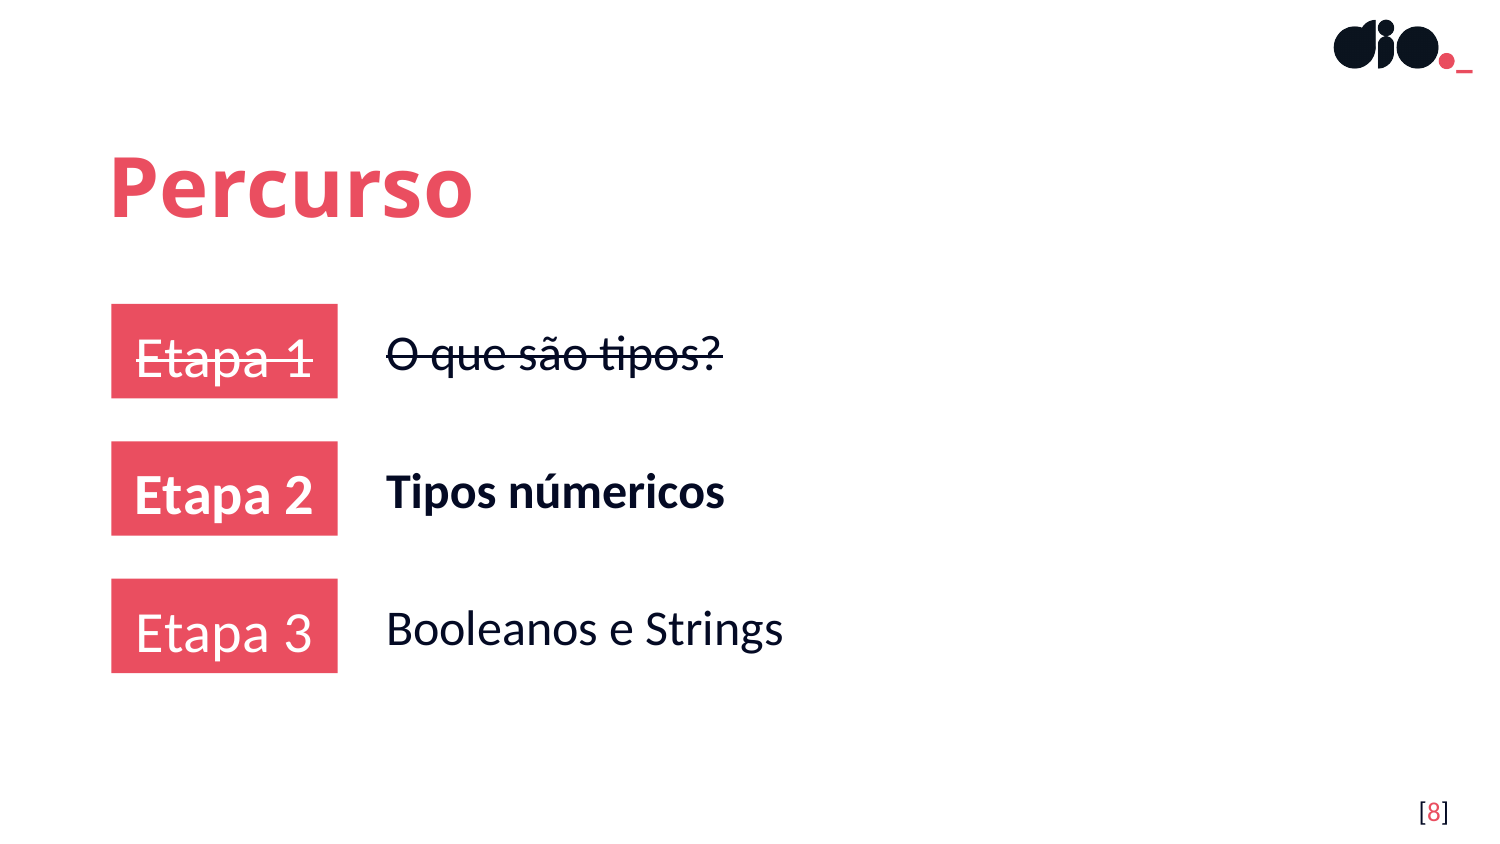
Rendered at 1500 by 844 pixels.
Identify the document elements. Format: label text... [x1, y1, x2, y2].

text_box Etapa 2 [111, 441, 338, 536]
text_box O que são tipos? [371, 313, 1384, 389]
text_box [] [1403, 779, 1494, 844]
text_box Booleanos e Strings [371, 588, 1384, 664]
text_box Etapa 3 [111, 578, 338, 674]
text_box Percurso [92, 104, 1309, 243]
text_box Etapa 1 [111, 303, 338, 399]
text_box Tipos númericos [371, 451, 1384, 526]
